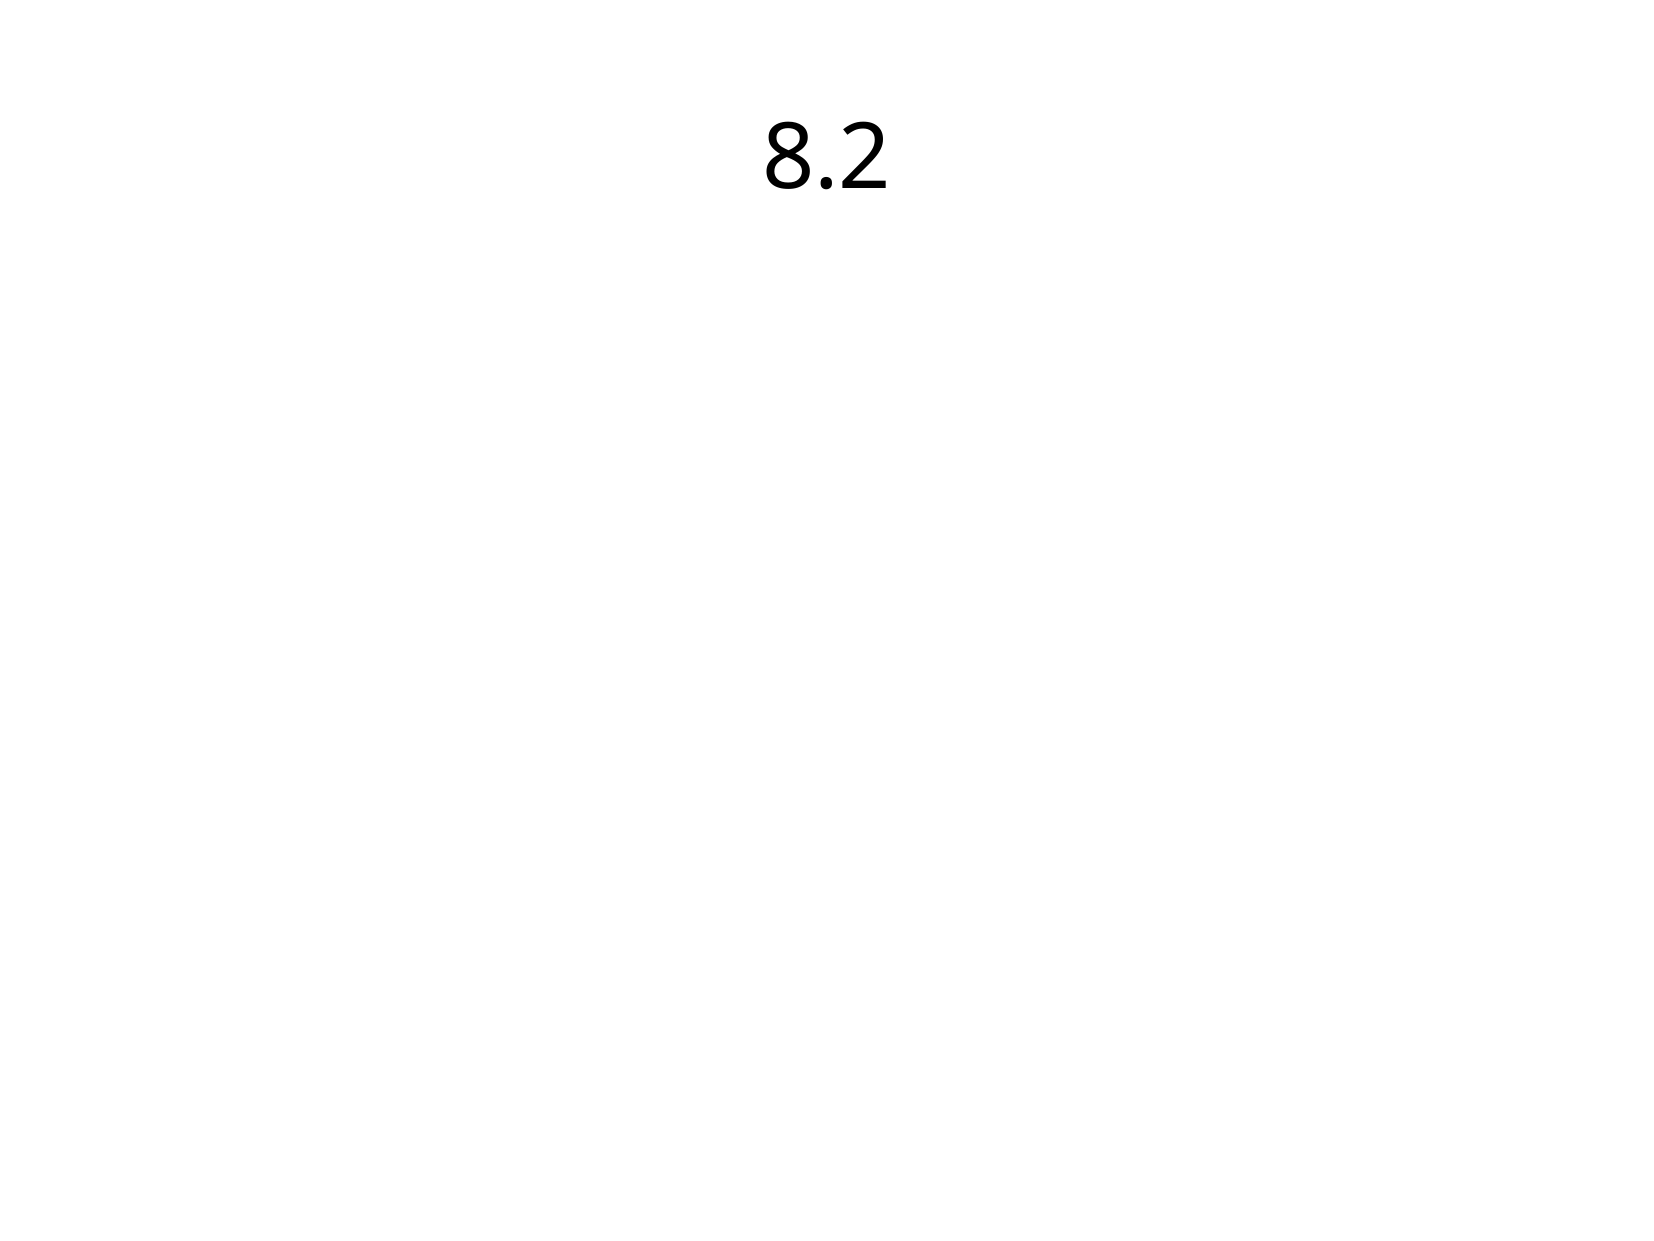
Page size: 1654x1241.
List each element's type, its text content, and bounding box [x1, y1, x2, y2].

title 8.2 [82, 49, 1571, 257]
